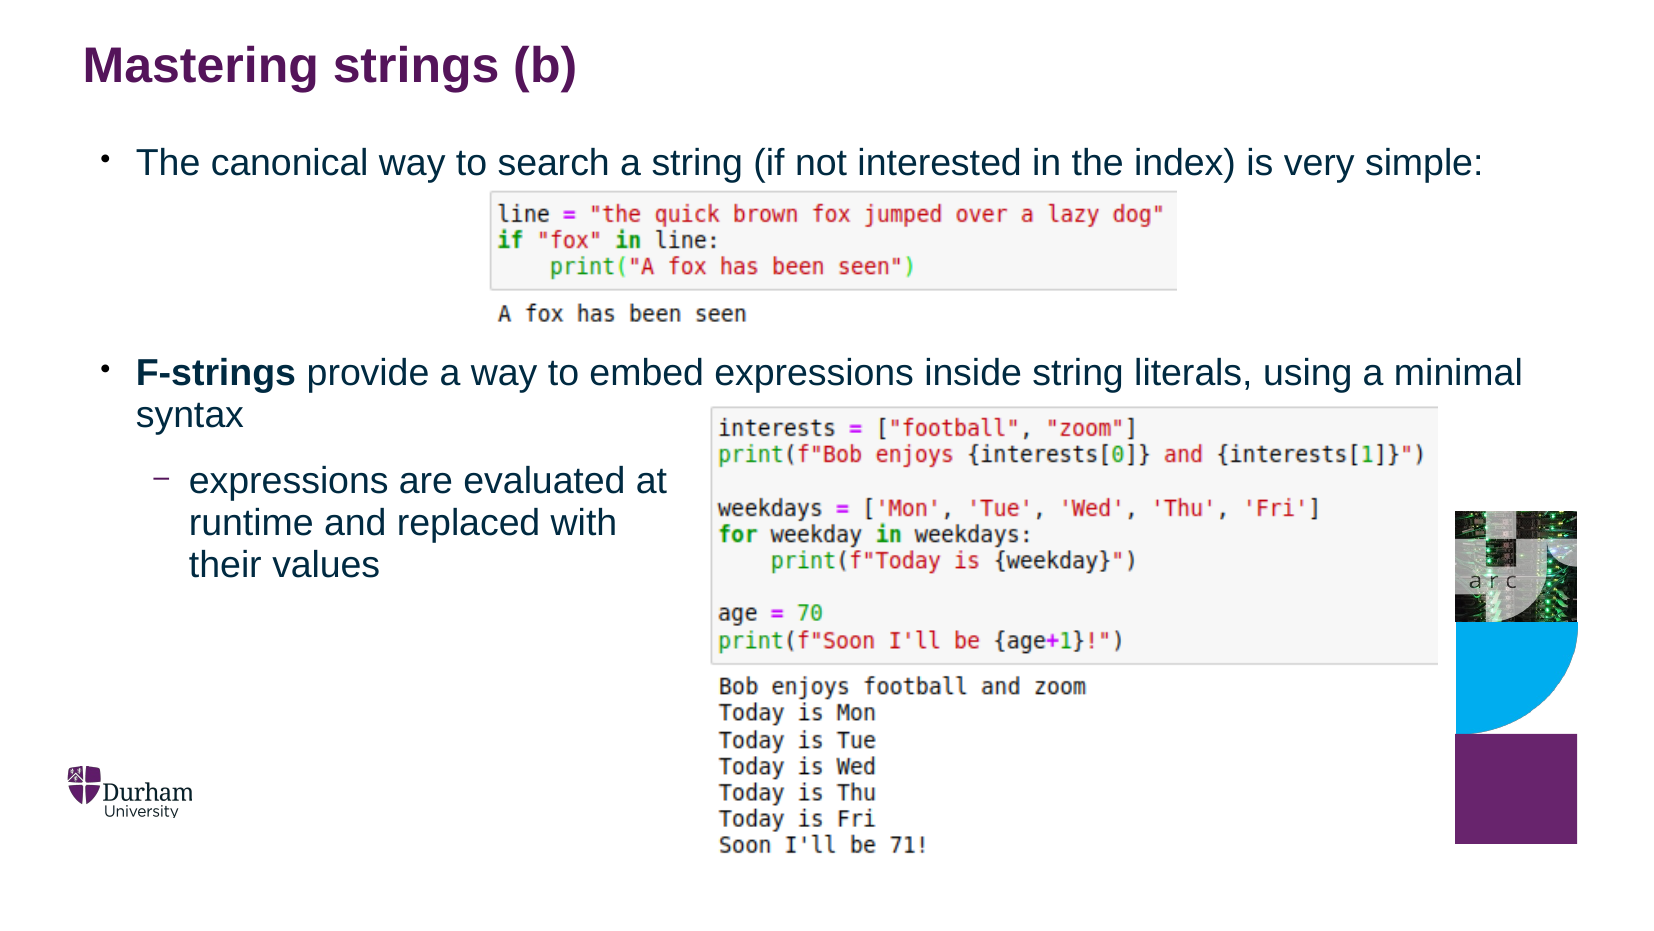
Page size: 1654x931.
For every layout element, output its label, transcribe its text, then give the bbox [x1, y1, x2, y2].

picture [1571, 637, 1578, 733]
picture [706, 397, 1438, 876]
list The canonical way to search a string (if not interested in the index) is very simple: F-strings provide a way to embed expressions inside string literals, using a minimal syntax expressions are evaluated at runtime and replaced with their values [82, 141, 1571, 745]
picture [67, 766, 192, 818]
picture [482, 183, 1177, 335]
title Mastering strings (b) [82, 37, 1571, 93]
picture [1571, 511, 1577, 621]
